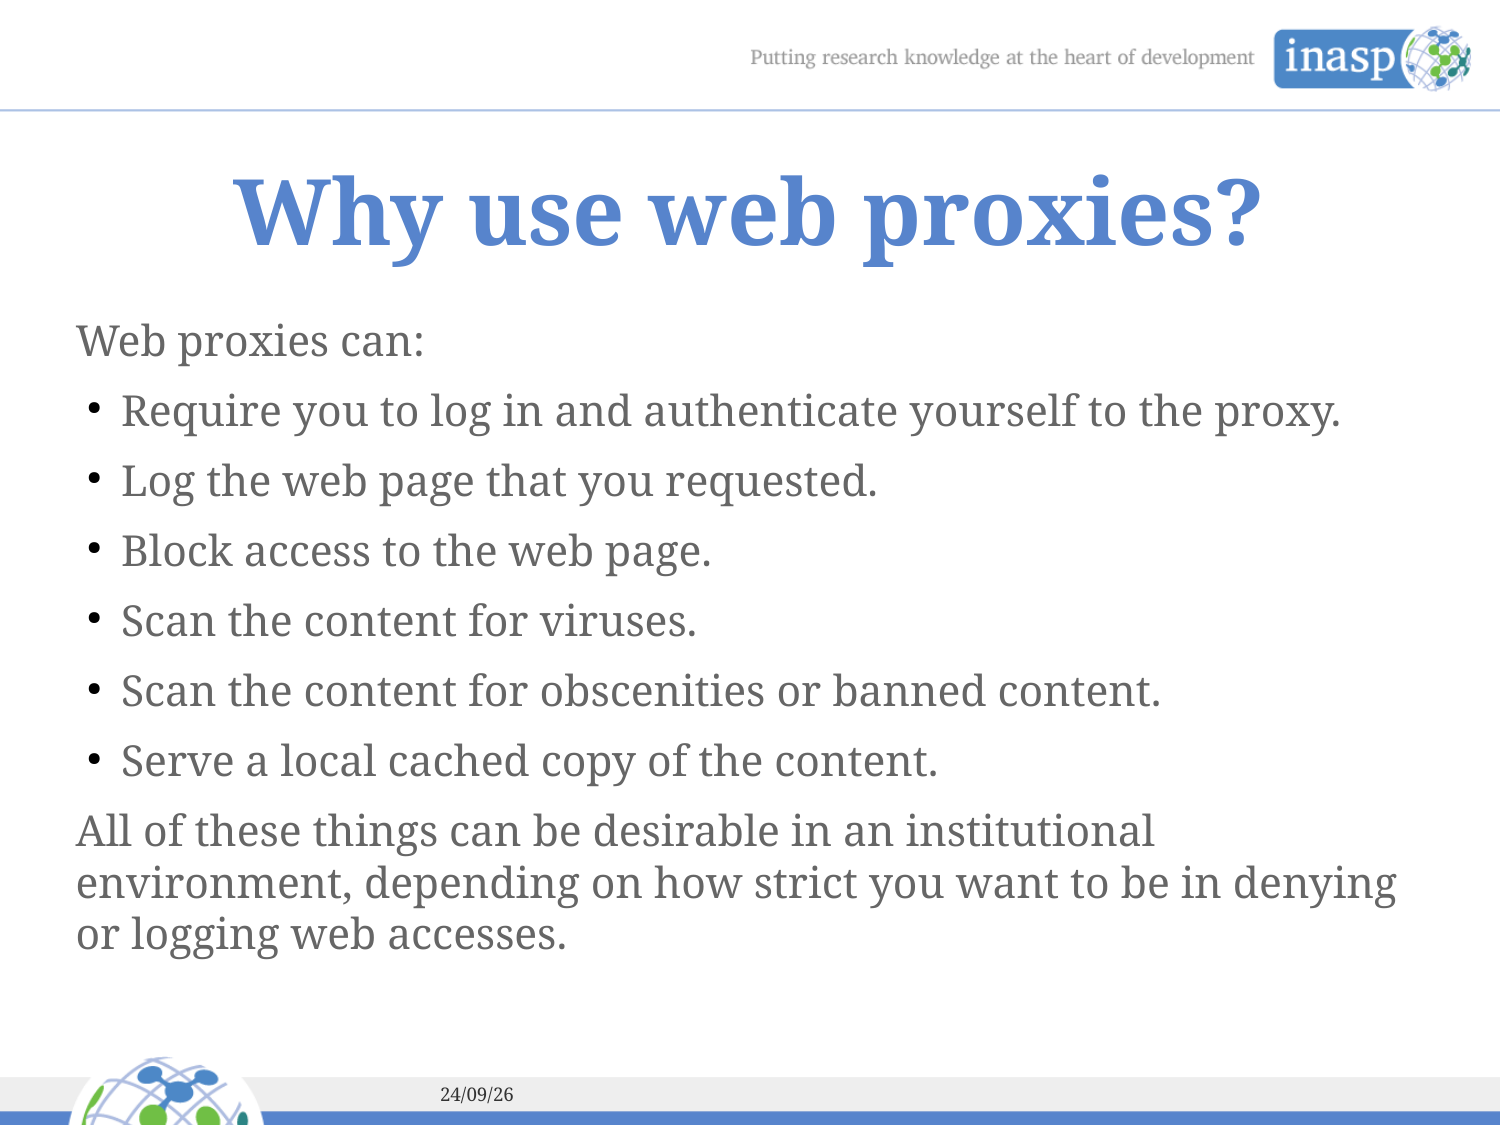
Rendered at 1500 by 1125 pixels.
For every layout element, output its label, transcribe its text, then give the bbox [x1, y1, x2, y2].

picture [0, 0, 1500, 1125]
list Web proxies can: Require you to log in and authenticate yourself to the proxy. Log the web page that you requested. Block access to the web page. Scan the content for viruses. Scan the content for obscenities or banned content. Serve a local cached copy of the content. All of these things can be desirable in an institutional environment, depending on how strict you want to be in denying or logging web accesses. [75, 313, 1426, 967]
title Why use web proxies? [75, 129, 1426, 313]
